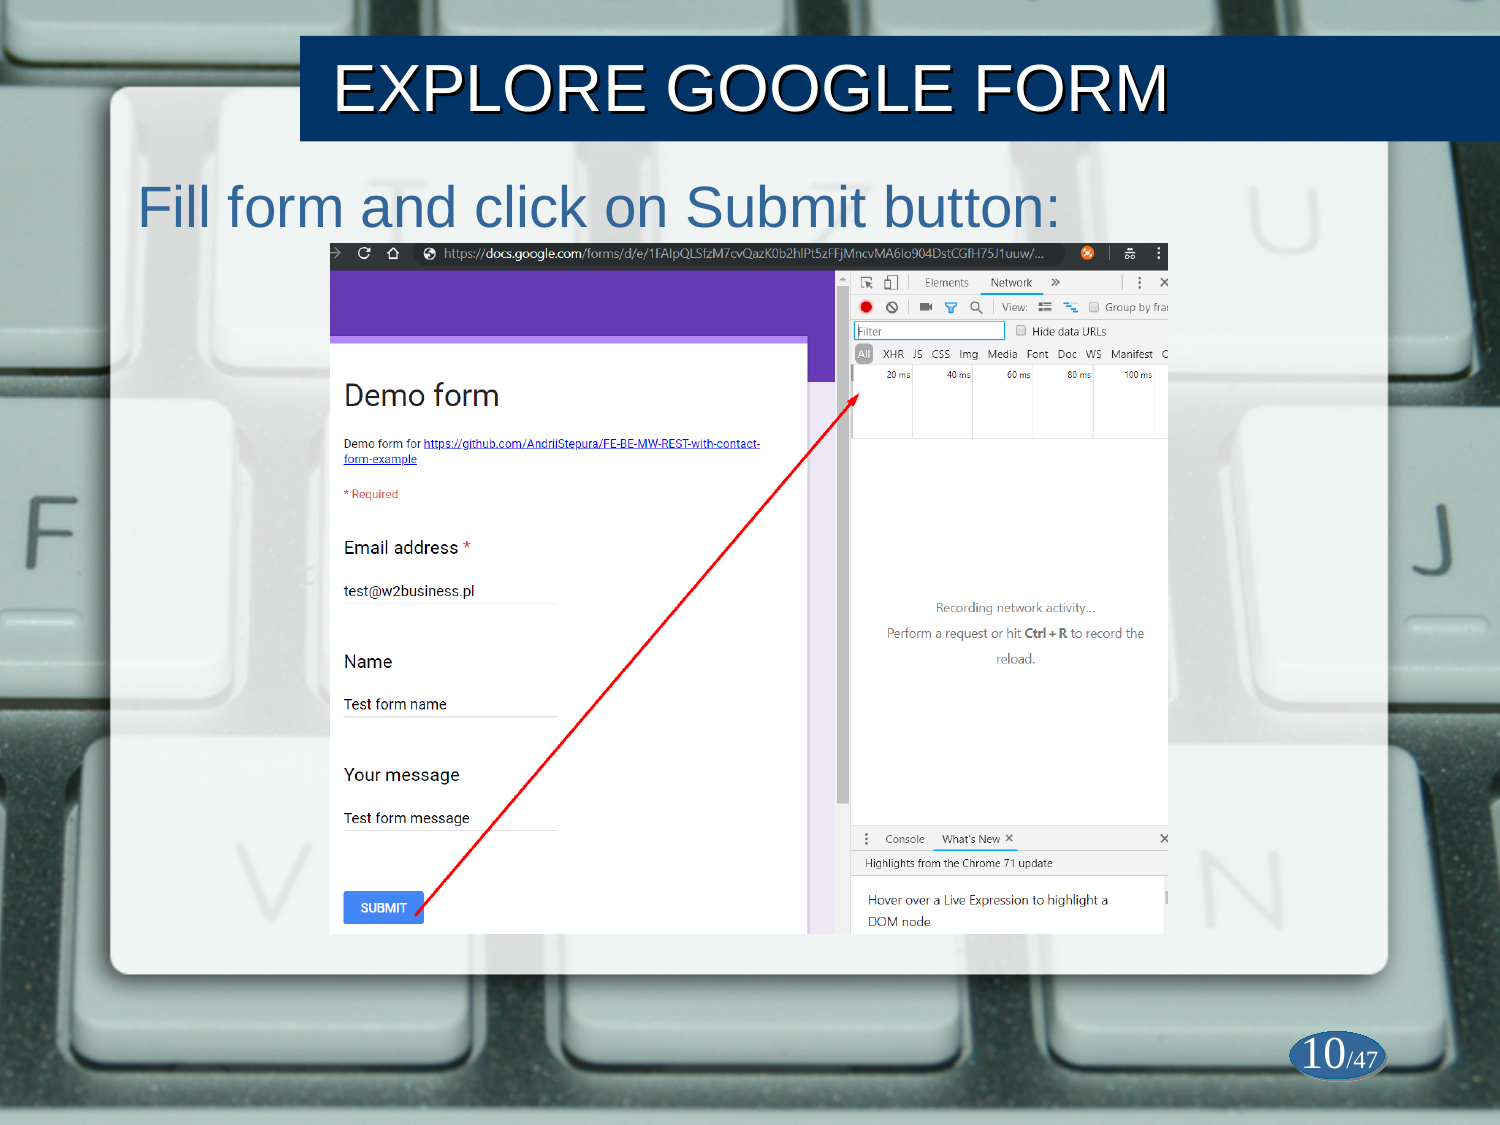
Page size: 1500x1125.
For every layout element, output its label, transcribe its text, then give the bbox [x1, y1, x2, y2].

title Fill form and click on Submit button: [122, 167, 1360, 835]
picture [0, 0, 1500, 1125]
title EXPLORE GOOGLE FORM [300, 35, 1500, 142]
